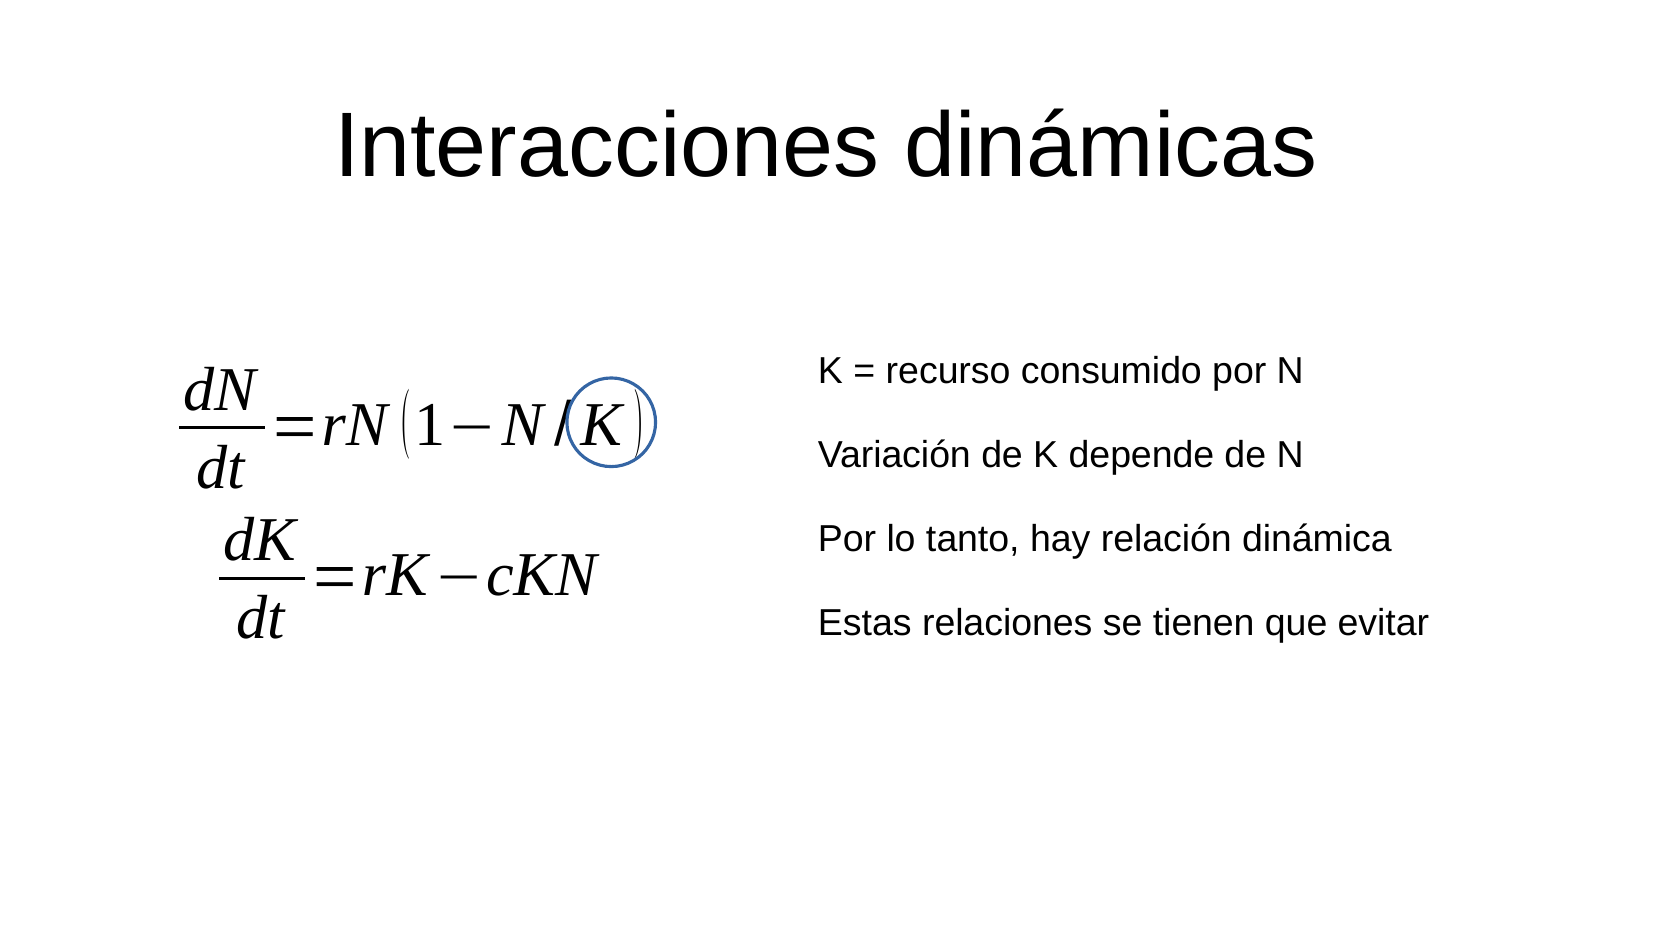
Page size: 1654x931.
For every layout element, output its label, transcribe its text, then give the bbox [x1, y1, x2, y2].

text_box K = recurso consumido por N Variación de K depende de N Por lo tanto, hay relación dinámica Estas relaciones se tienen que evitar [803, 342, 1601, 652]
chart [170, 354, 650, 652]
chart [569, 380, 650, 464]
title Interacciones dinámicas [82, 66, 1571, 222]
